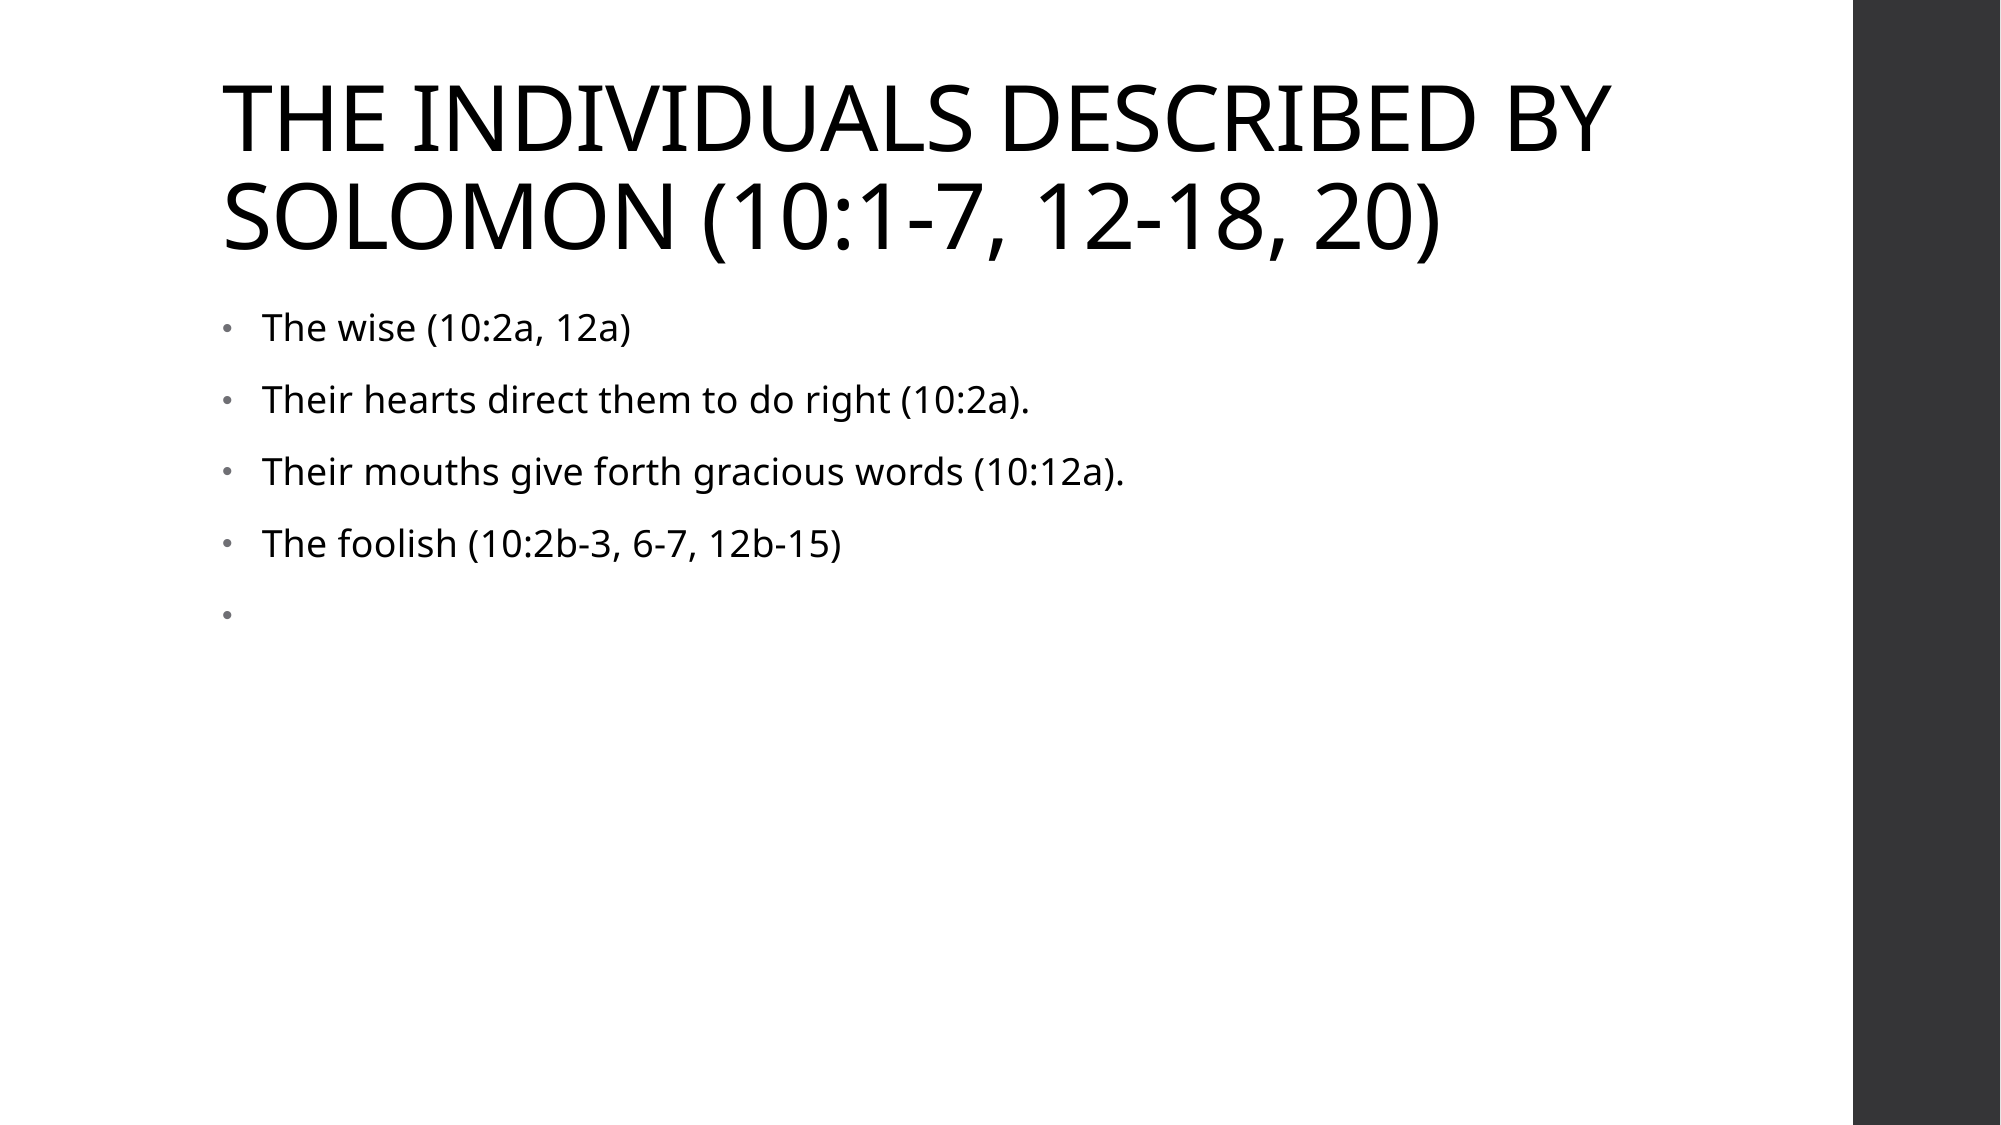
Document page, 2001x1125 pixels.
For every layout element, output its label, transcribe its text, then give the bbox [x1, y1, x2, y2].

list The wise (10:2a, 12a) Their hearts direct them to do right (10:2a). Their mouths give forth gracious words (10:12a). The foolish (10:2b-3, 6-7, 12b-15) [206, 299, 1617, 1014]
title THE INDIVIDUALS DESCRIBED BY SOLOMON (10:1-7, 12-18, 20) [206, 60, 1797, 278]
